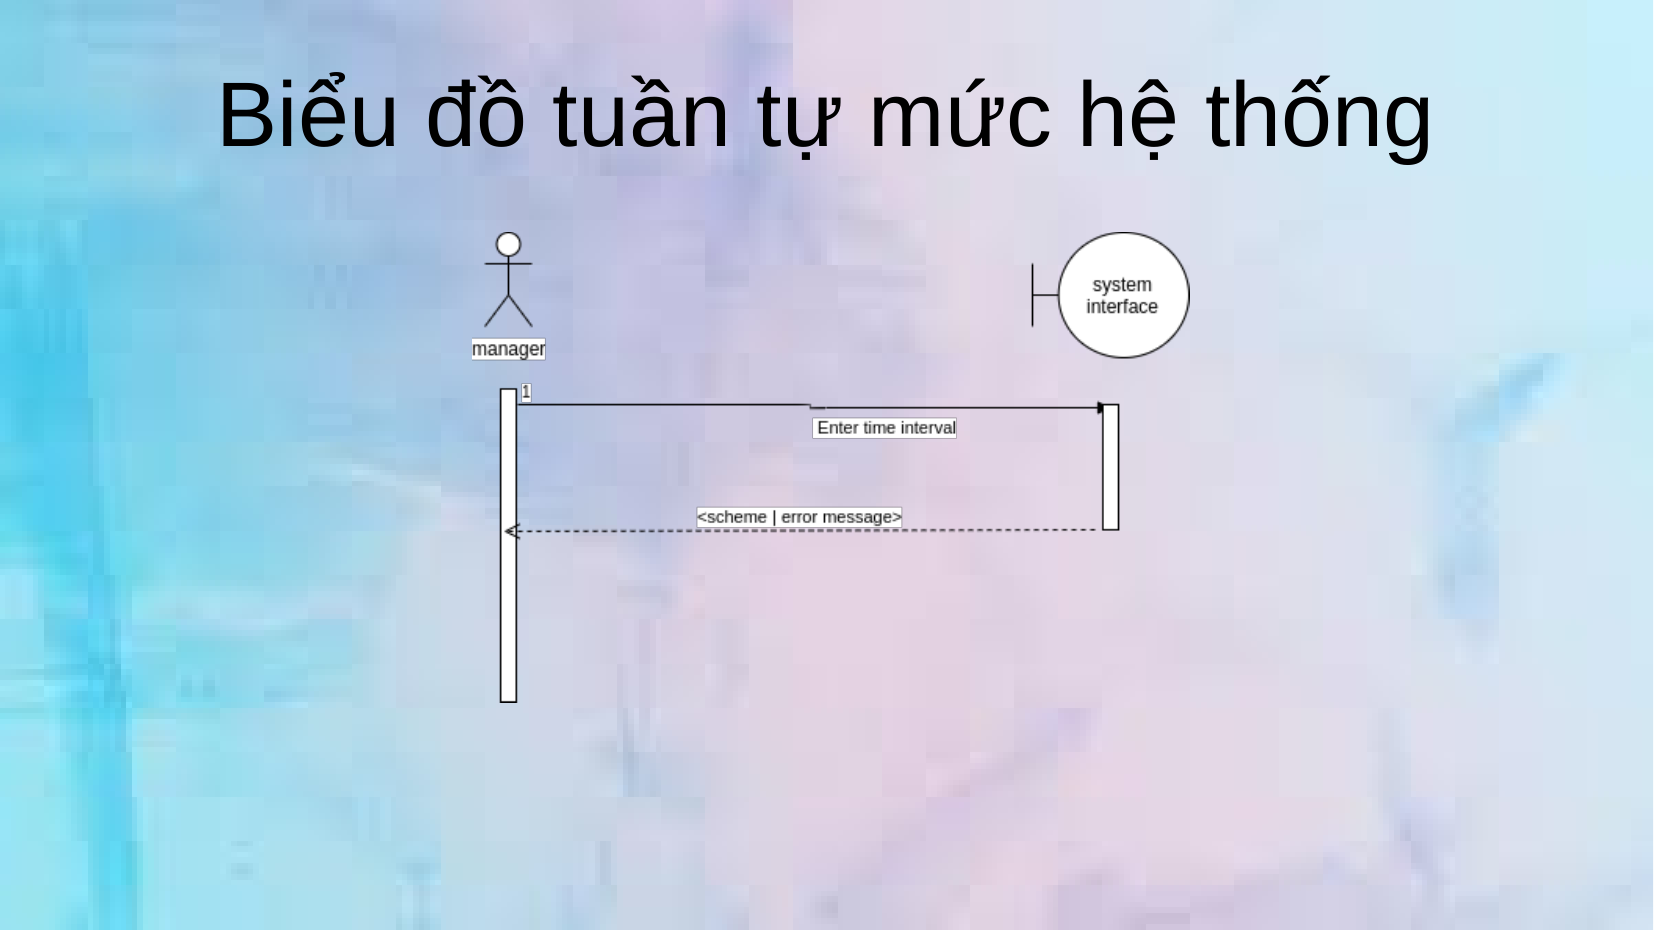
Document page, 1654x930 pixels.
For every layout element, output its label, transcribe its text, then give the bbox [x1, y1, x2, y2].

title Biểu đồ tuần tự mức hệ thống [82, 37, 1571, 193]
picture [0, 0, 1654, 930]
